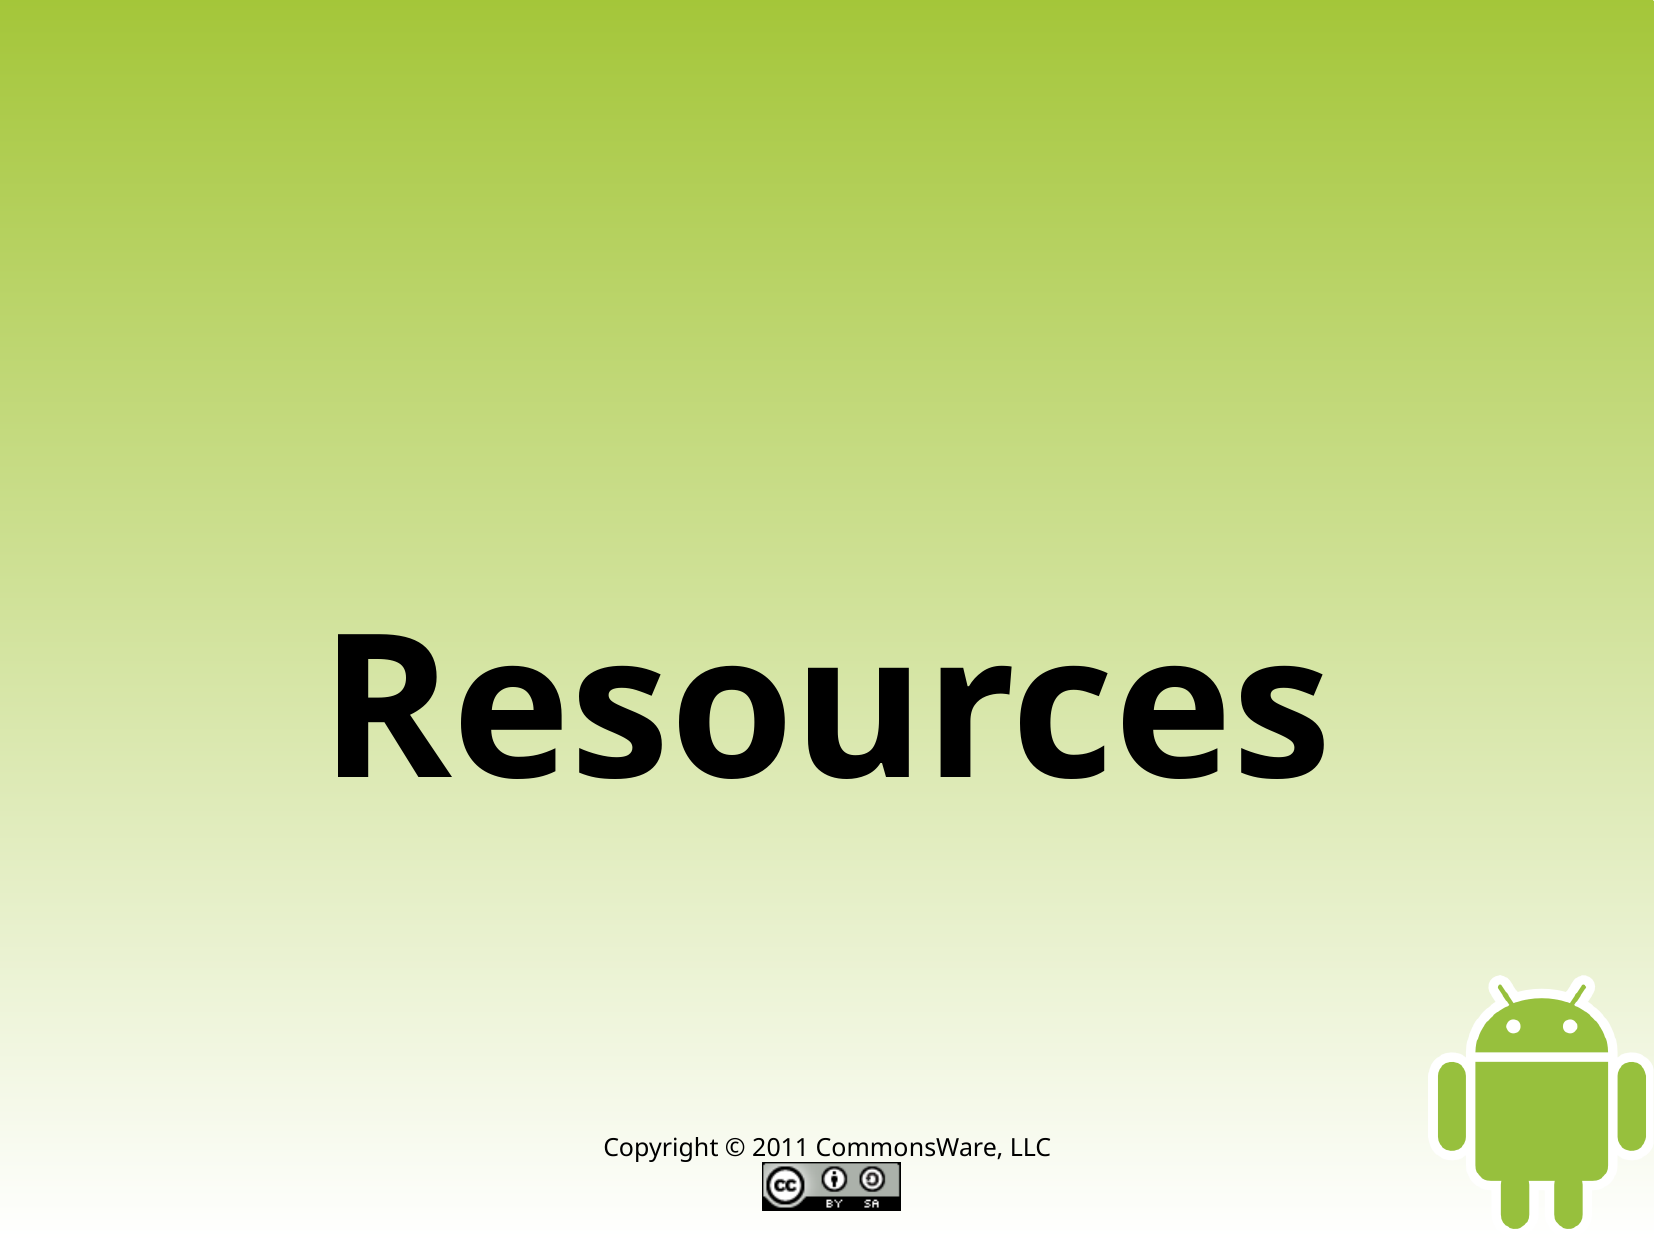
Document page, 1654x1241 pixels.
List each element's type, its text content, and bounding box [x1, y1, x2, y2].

picture [1428, 975, 1654, 1238]
subtitle Resources [82, 290, 1571, 1109]
picture [762, 1162, 901, 1211]
